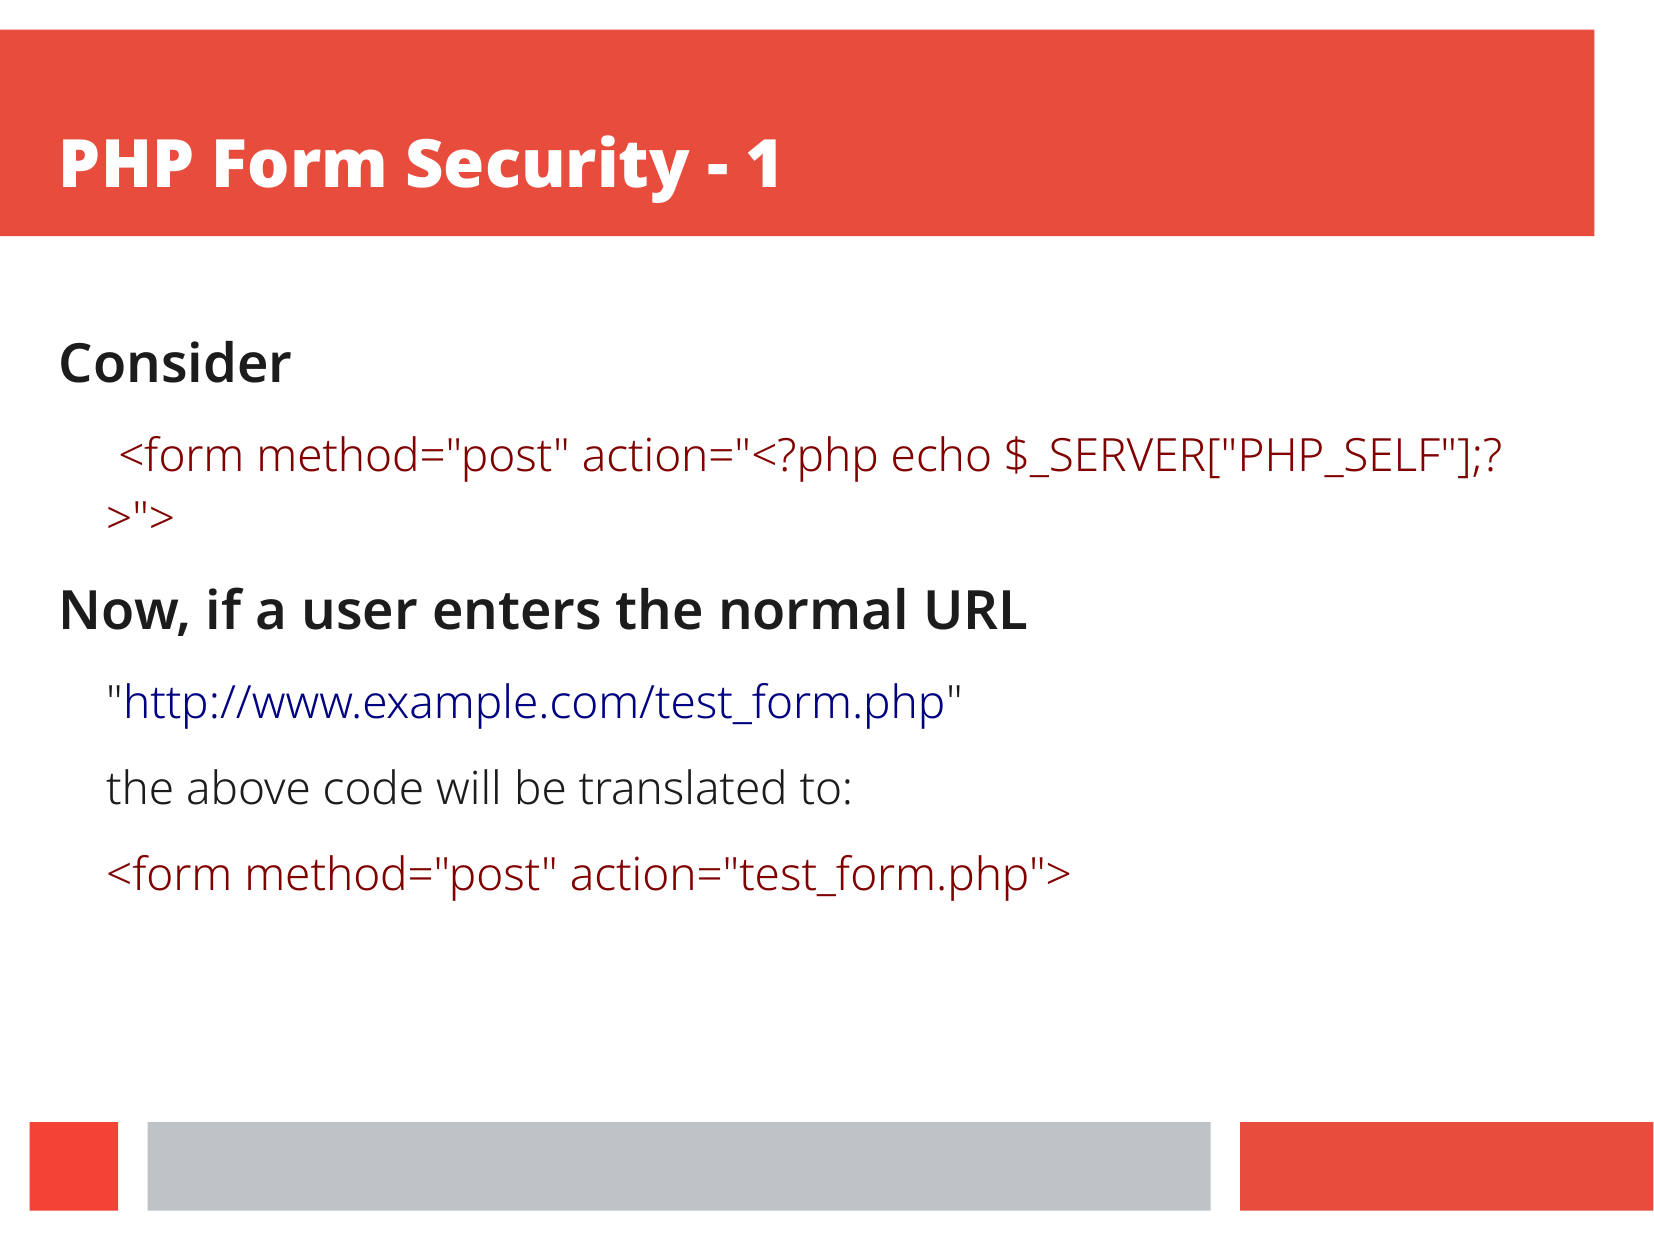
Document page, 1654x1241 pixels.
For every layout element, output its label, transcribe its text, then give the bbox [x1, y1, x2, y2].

title PHP Form Security - 1 [59, 59, 1595, 207]
list Consider <form method="post" action="<?php echo $_SERVER["PHP_SELF"];?>"> Now, if a user enters the normal URL "http://www.example.com/test_form.php" the above code will be translated to: <form method="post" action="test_form.php"> [59, 324, 1565, 1093]
